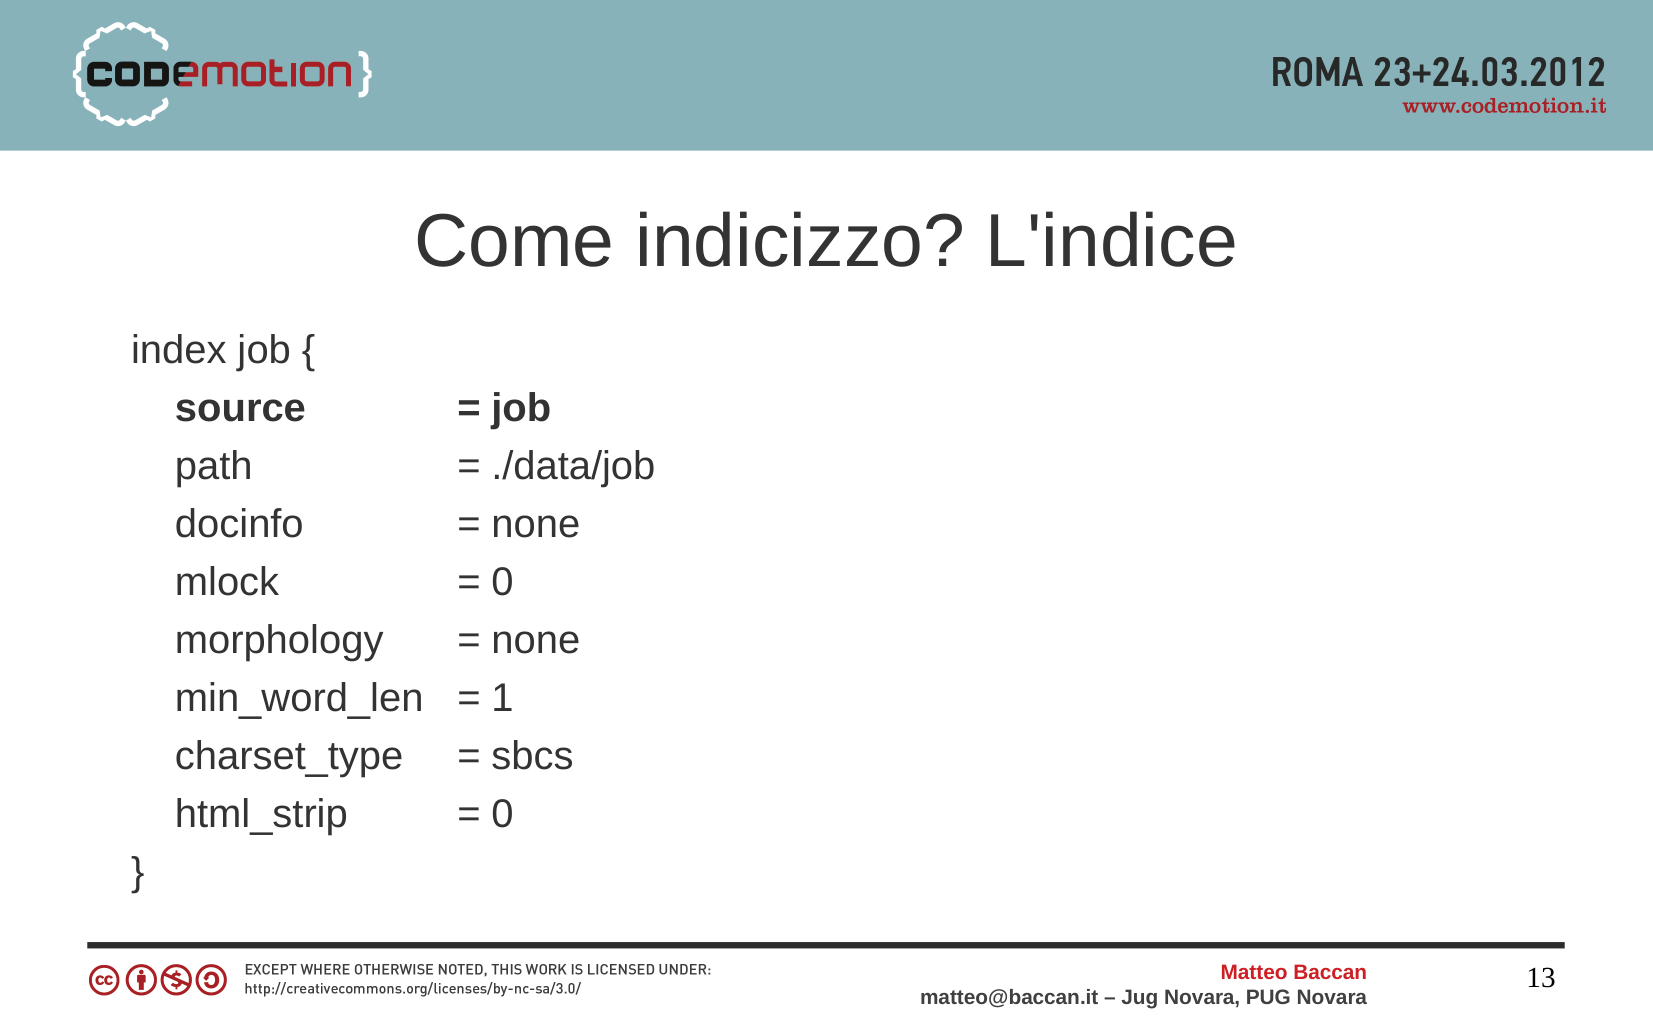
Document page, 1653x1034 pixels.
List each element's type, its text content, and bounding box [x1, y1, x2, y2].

title Come indicizzo? L'indice [82, 173, 1571, 299]
picture [0, 0, 1653, 1034]
list index job { source = job path = ./data/job docinfo = none mlock = 0 morphology = none min_word_len = 1 charset_type = sbcs html_strip = 0 } [82, 315, 1571, 902]
